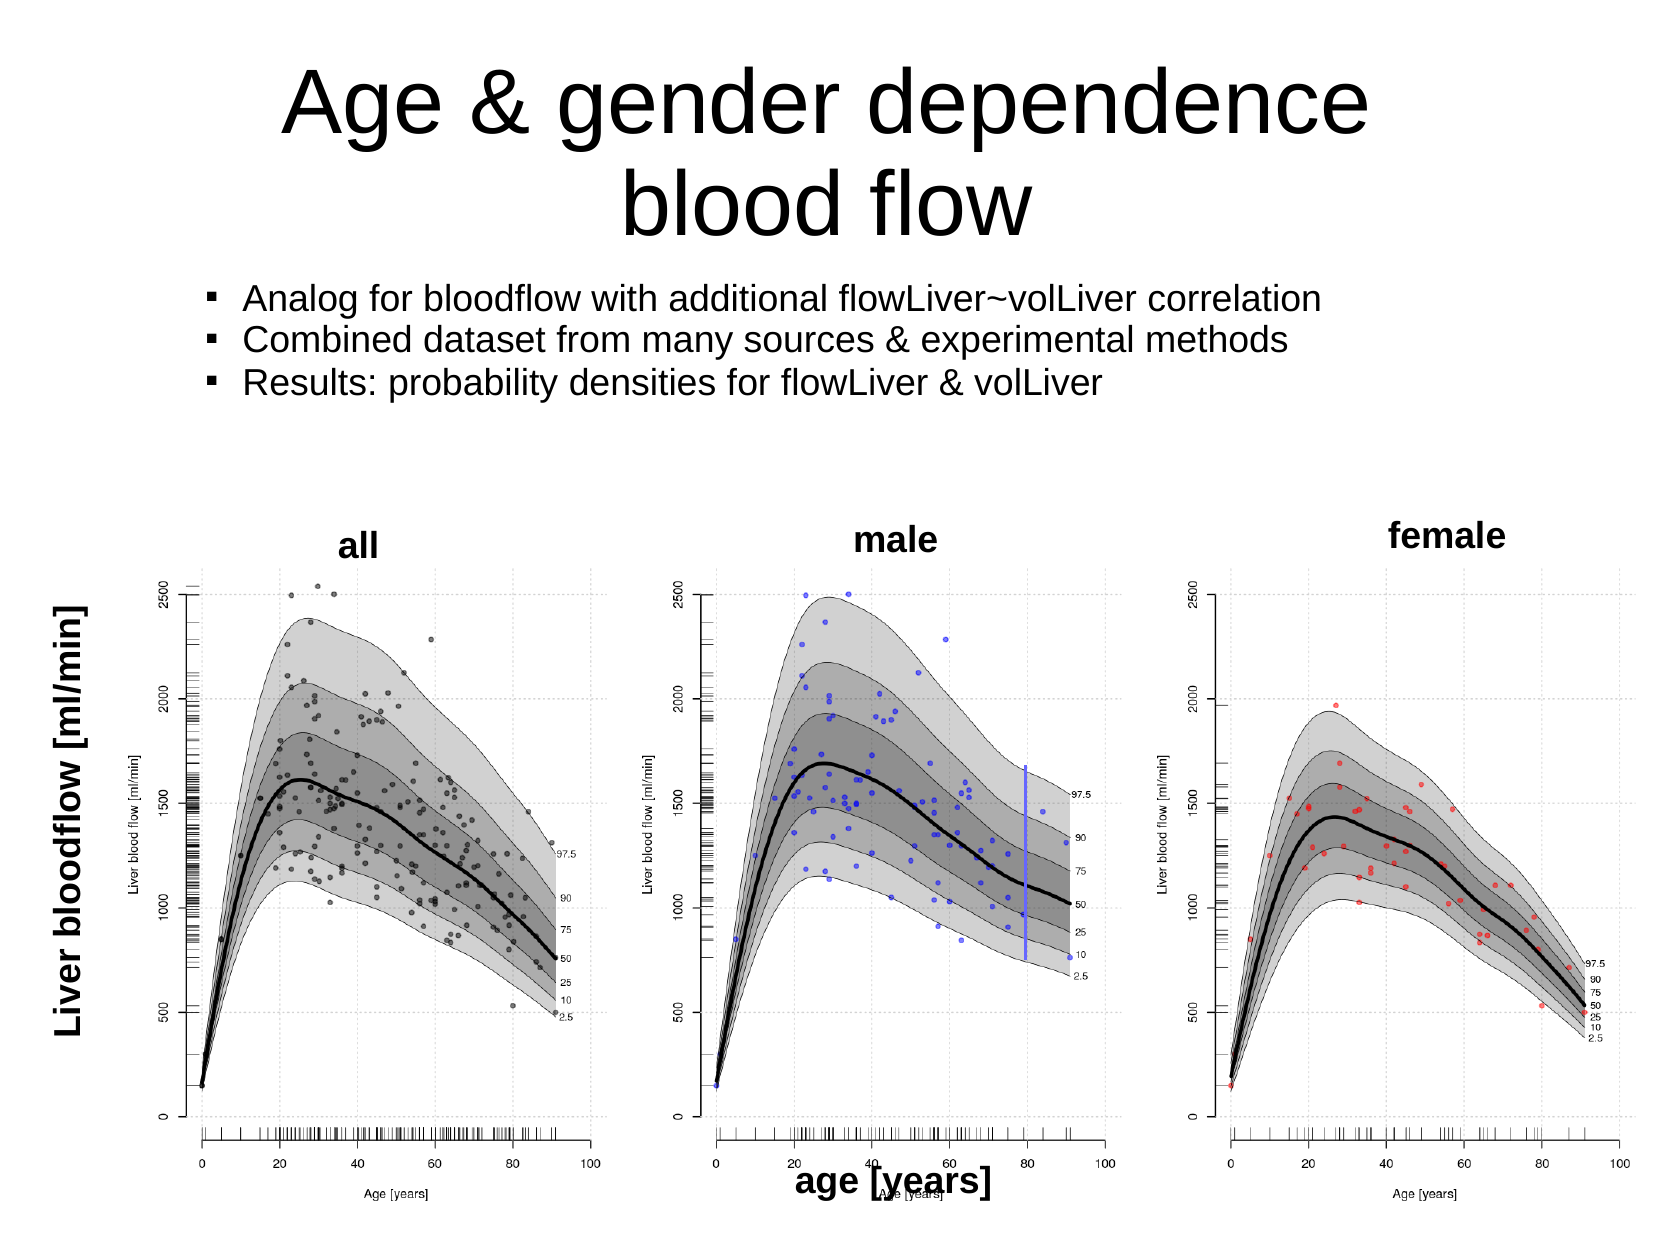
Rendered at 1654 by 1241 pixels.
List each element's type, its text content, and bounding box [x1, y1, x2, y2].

text_box Analog for bloodflow with additional flowLiver~volLiver correlation Combined dataset from many sources & experimental methods Results: probability densities for flowLiver & volLiver [192, 269, 1513, 453]
title Age & gender dependence blood flow [82, 49, 1571, 257]
text_box female [1373, 507, 1522, 565]
picture [128, 568, 1636, 1201]
text_box age [years] [780, 1151, 1008, 1209]
text_box male [838, 510, 954, 568]
text_box Liver bloodflow [ml/min] [38, 589, 96, 1054]
text_box all [323, 516, 395, 574]
